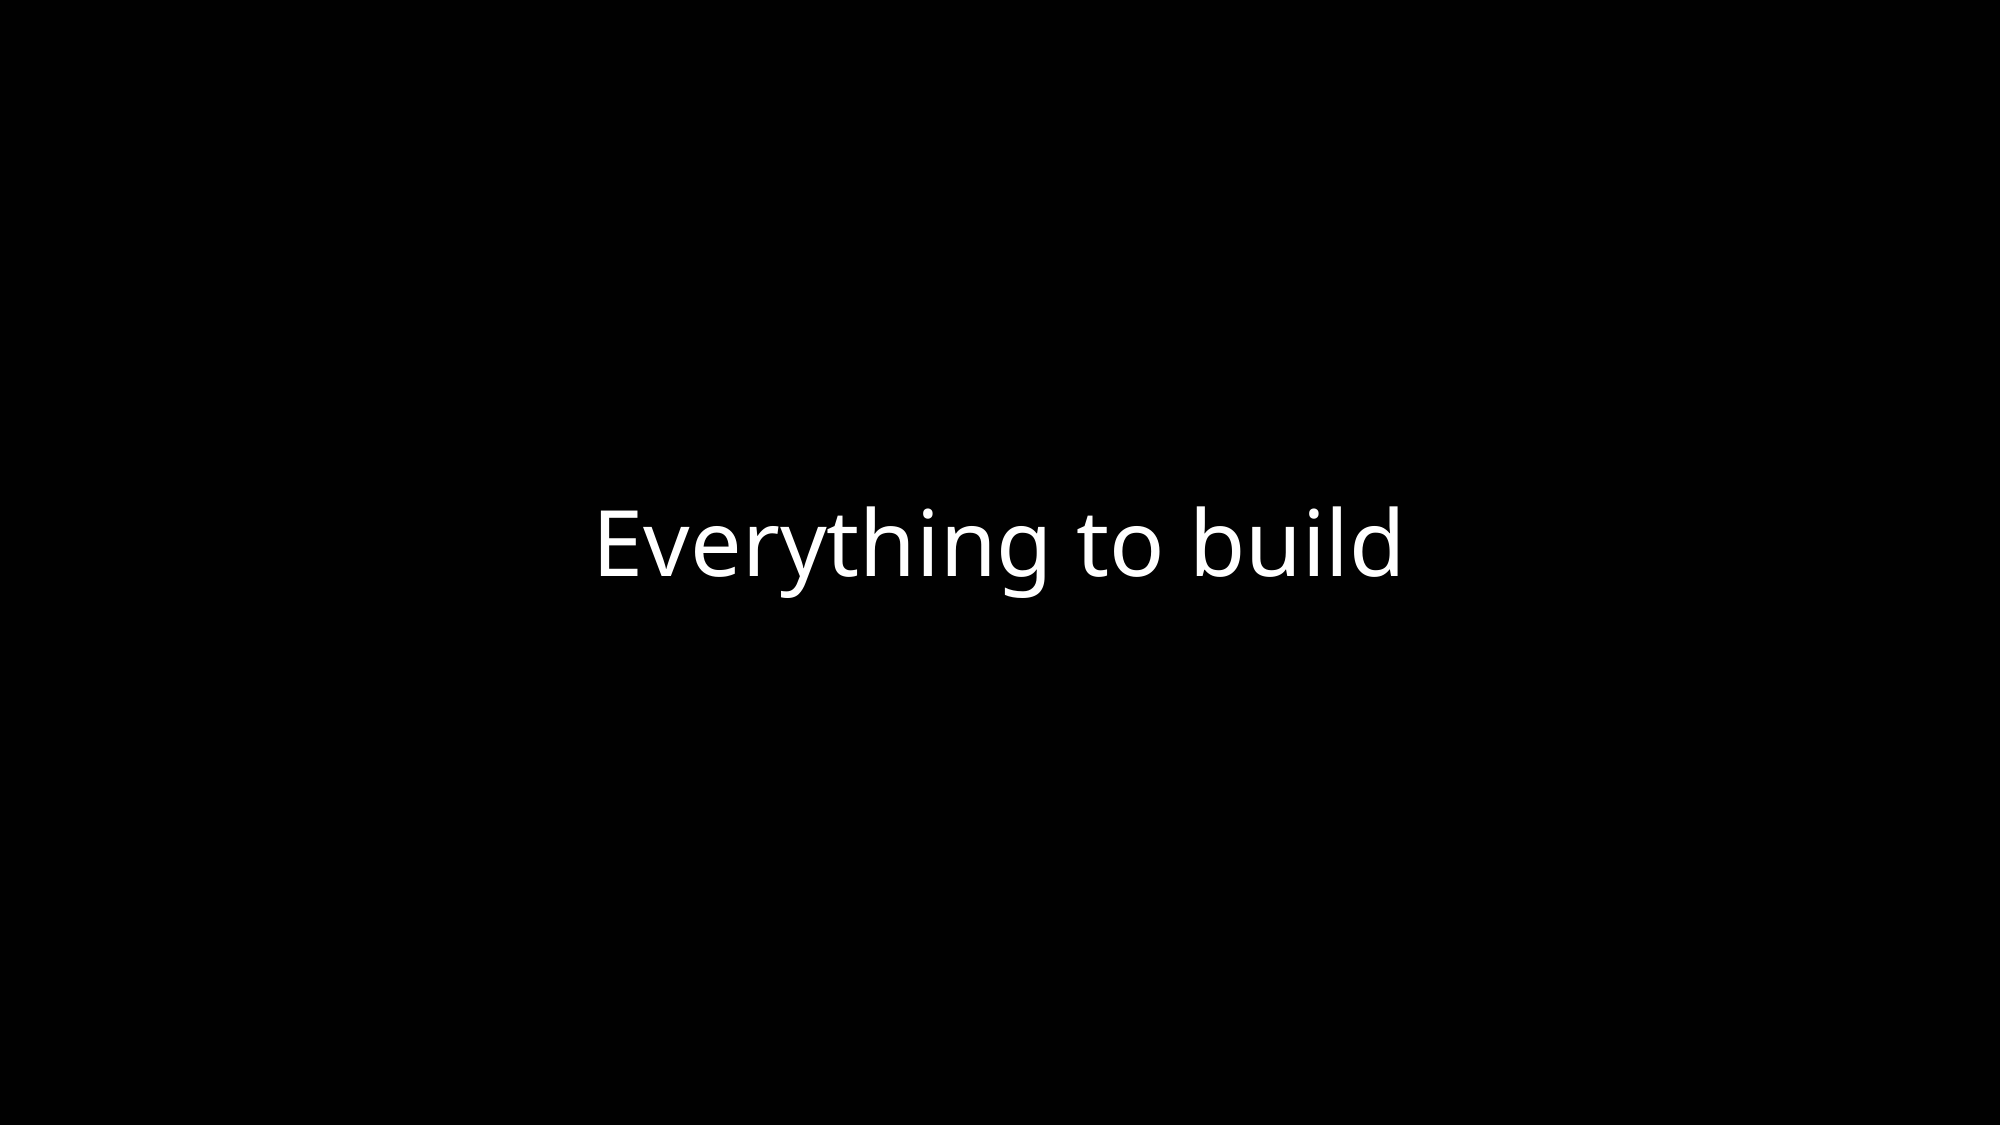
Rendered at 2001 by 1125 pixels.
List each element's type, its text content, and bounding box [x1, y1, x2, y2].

text_box Everything to build [0, 0, 2000, 1125]
